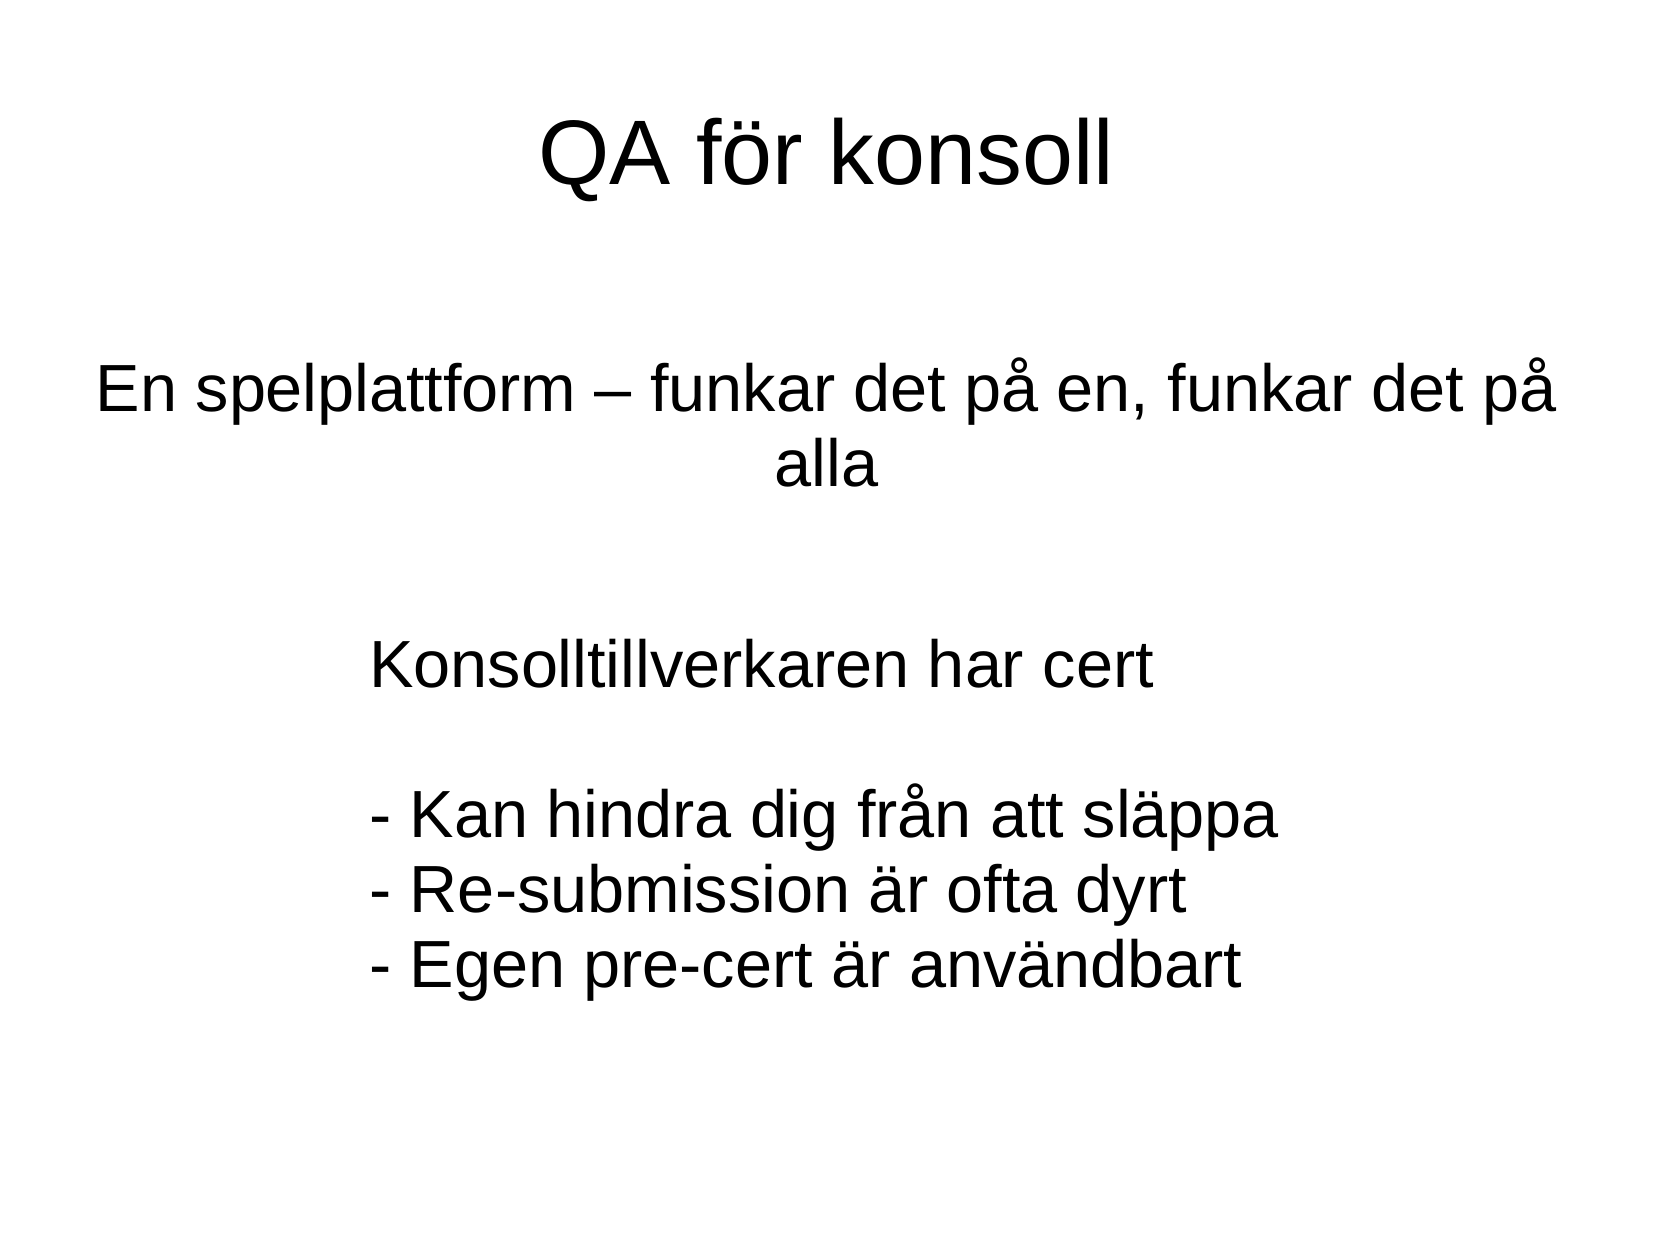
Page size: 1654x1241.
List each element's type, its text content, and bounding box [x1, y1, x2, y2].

text_box Konsolltillverkaren har cert - Kan hindra dig från att släppa - Re-submission är ofta dyrt - Egen pre-cert är användbart [354, 620, 1359, 1009]
title QA för konsoll [82, 49, 1571, 257]
subtitle En spelplattform – funkar det på en, funkar det på alla [82, 290, 1571, 562]
